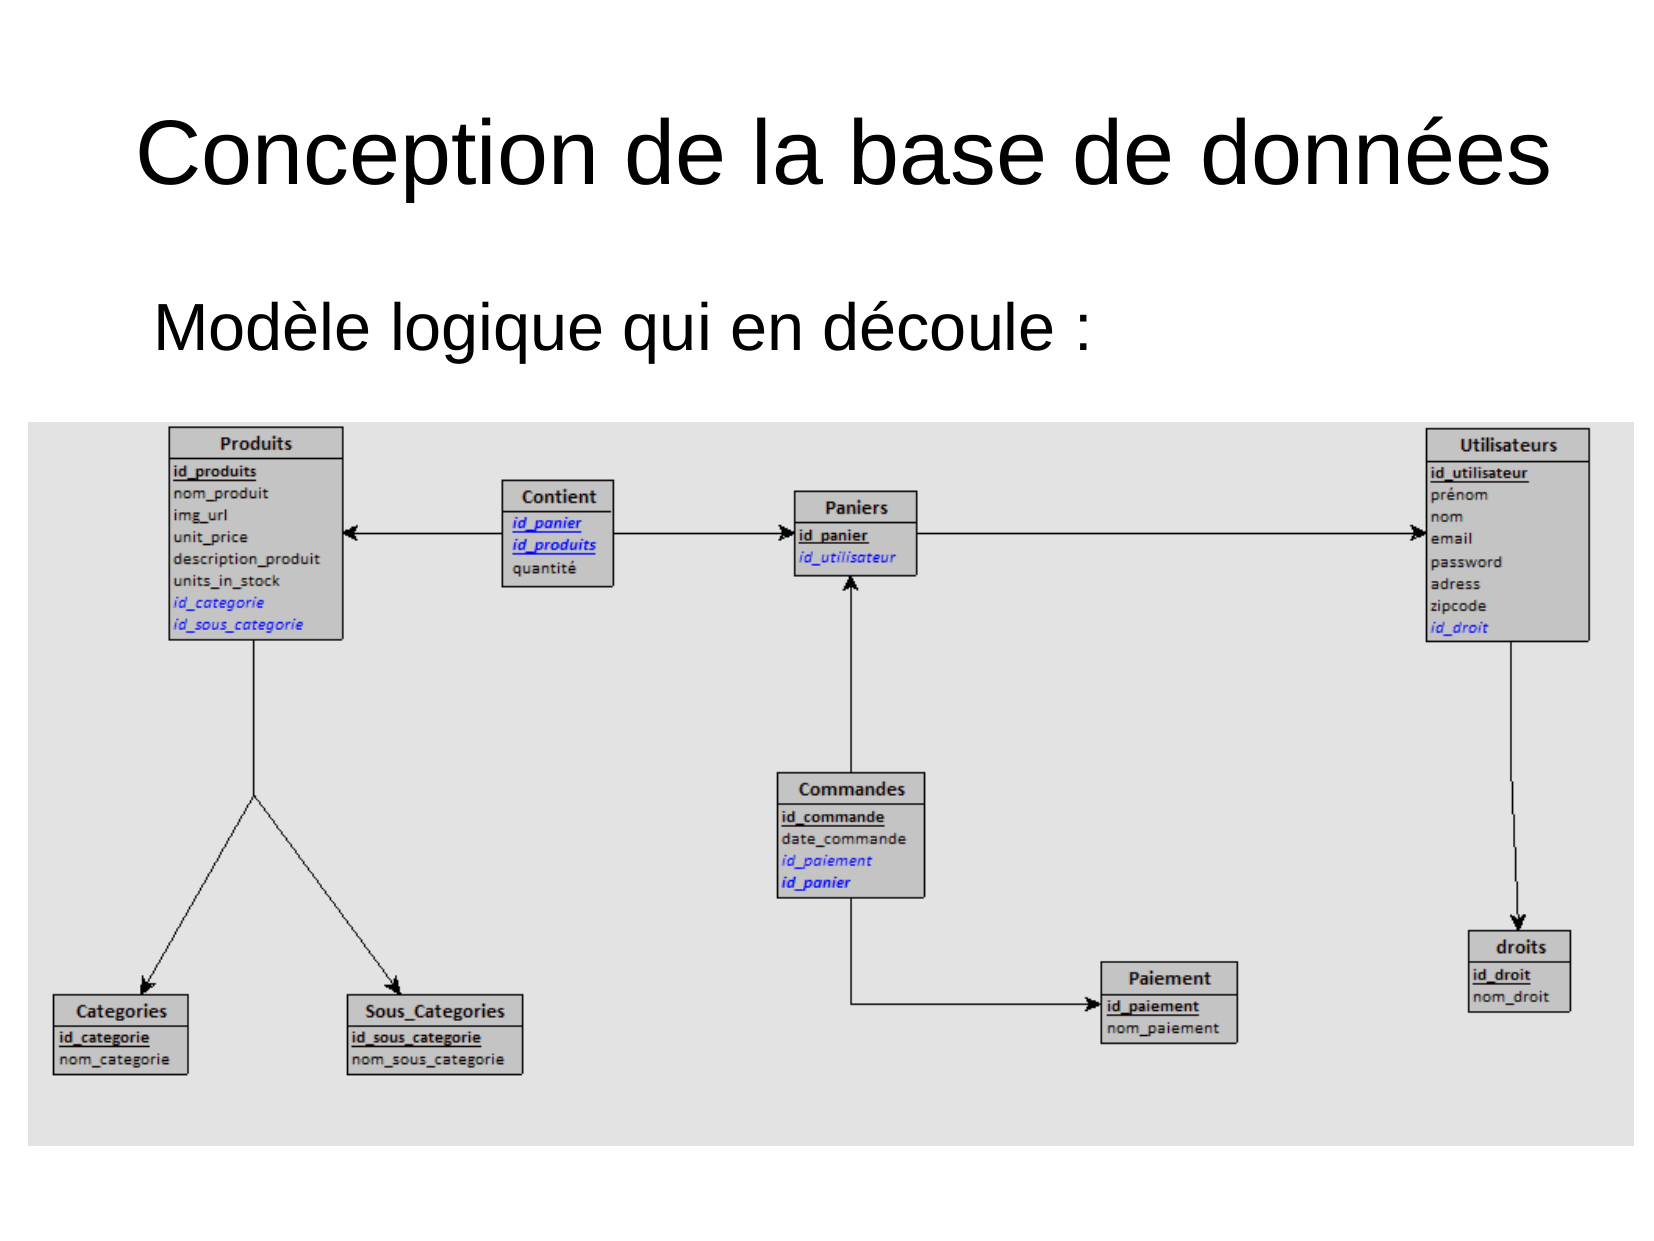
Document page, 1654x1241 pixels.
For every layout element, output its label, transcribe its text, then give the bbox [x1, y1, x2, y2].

list Modèle logique qui en découle : [82, 290, 1571, 378]
title Conception de la base de données [82, 49, 1571, 257]
picture [28, 422, 1634, 1146]
